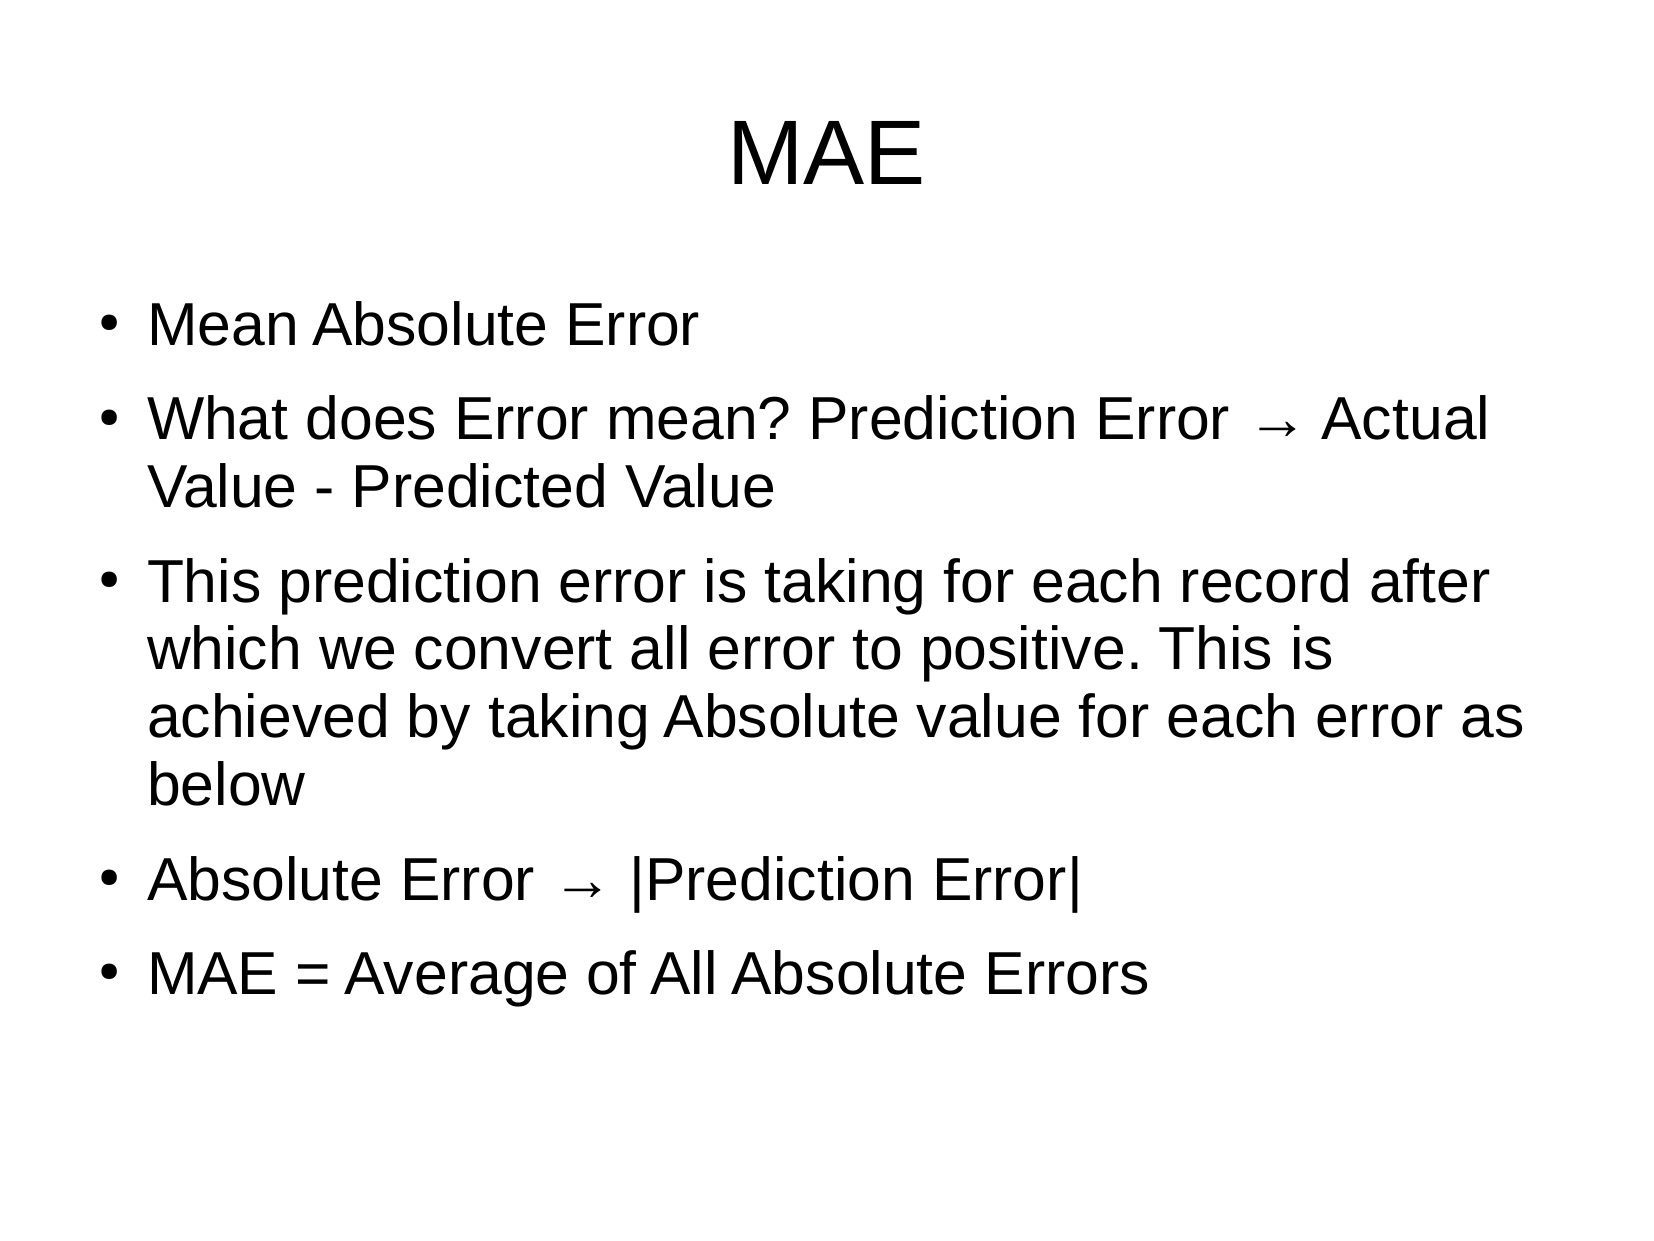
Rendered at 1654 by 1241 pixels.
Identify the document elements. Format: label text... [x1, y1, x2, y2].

list Mean Absolute Error What does Error mean? Prediction Error → Actual Value - Predicted Value This prediction error is taking for each record after which we convert all error to positive. This is achieved by taking Absolute value for each error as below Absolute Error → |Prediction Error| MAE = Average of All Absolute Errors [82, 290, 1571, 1010]
title MAE [82, 49, 1571, 257]
